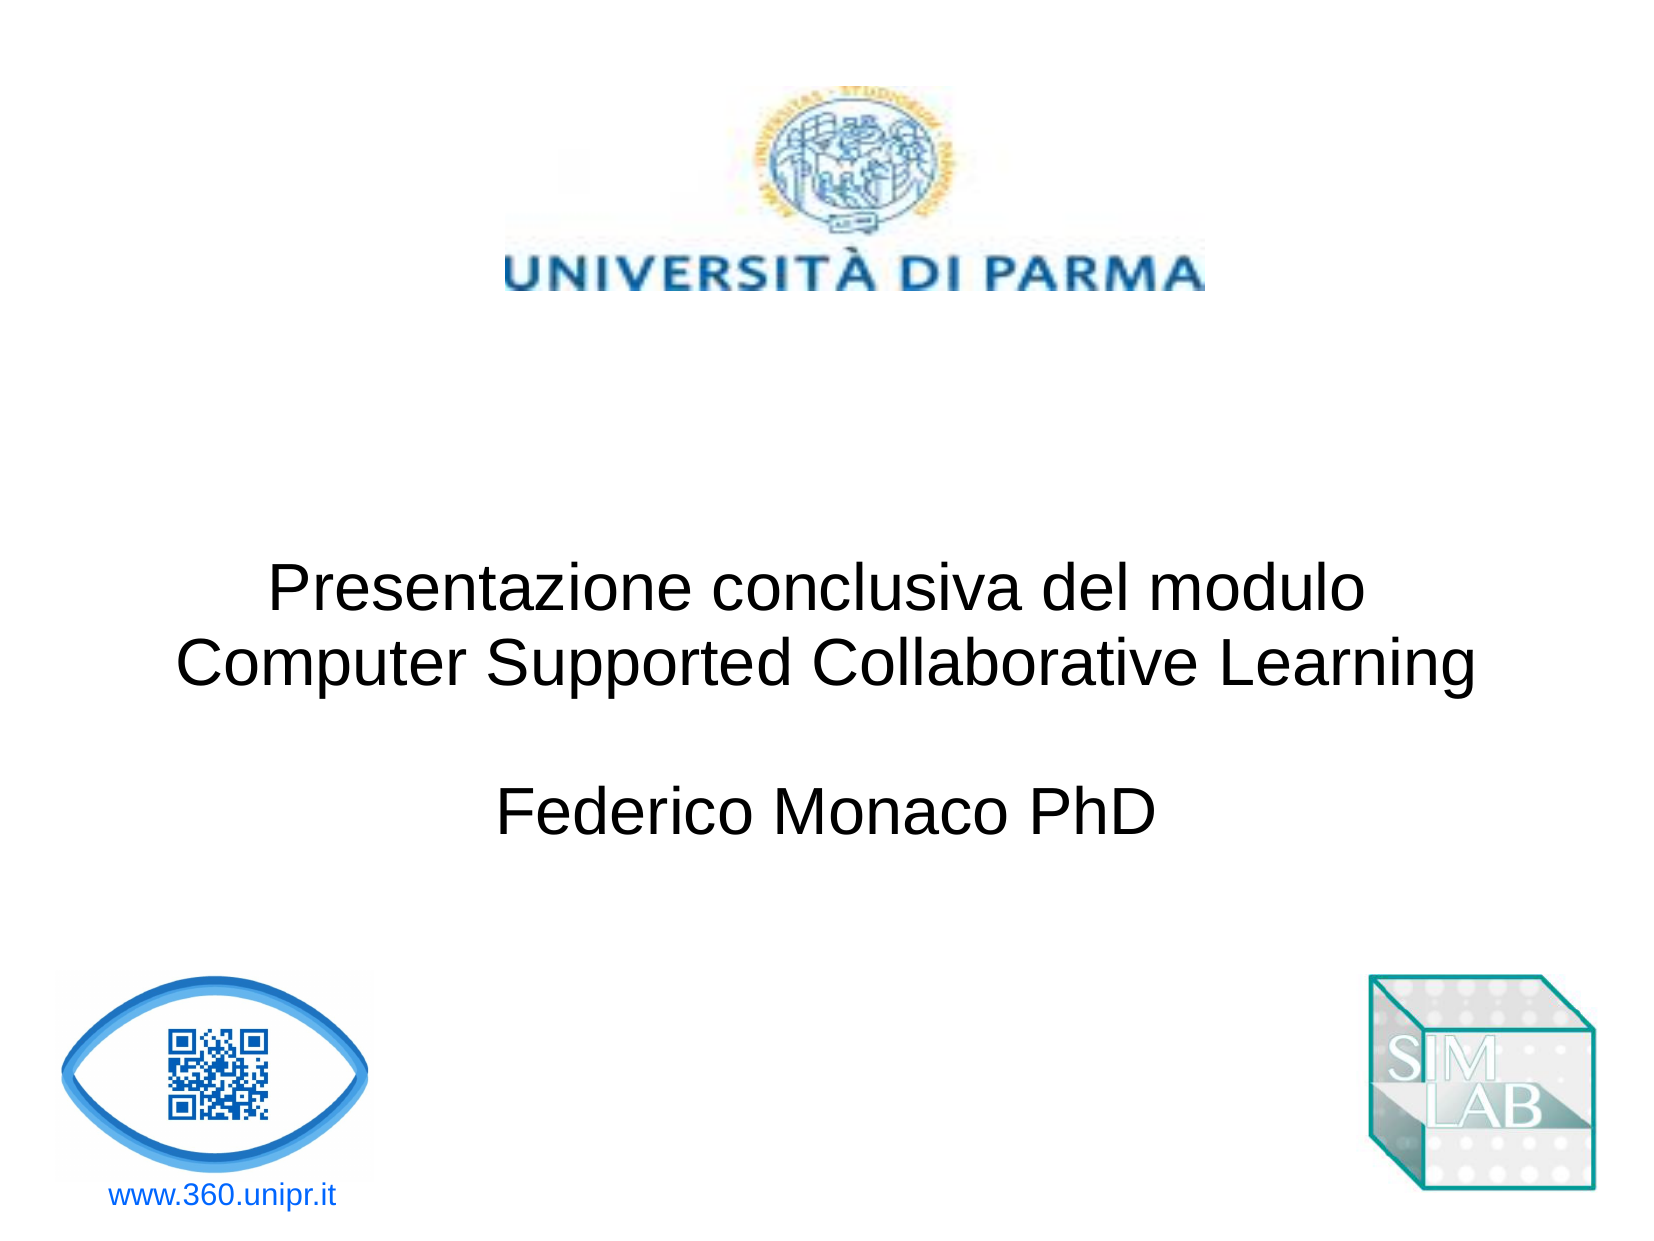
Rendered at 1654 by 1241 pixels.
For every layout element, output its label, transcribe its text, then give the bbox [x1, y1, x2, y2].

picture [505, 86, 1205, 291]
subtitle Presentazione conclusiva del modulo Computer Supported Collaborative Learning Federico Monaco PhD [82, 290, 1571, 1109]
picture [55, 970, 374, 1182]
text_box www.360.unipr.it [93, 1169, 355, 1220]
picture [1346, 973, 1619, 1193]
